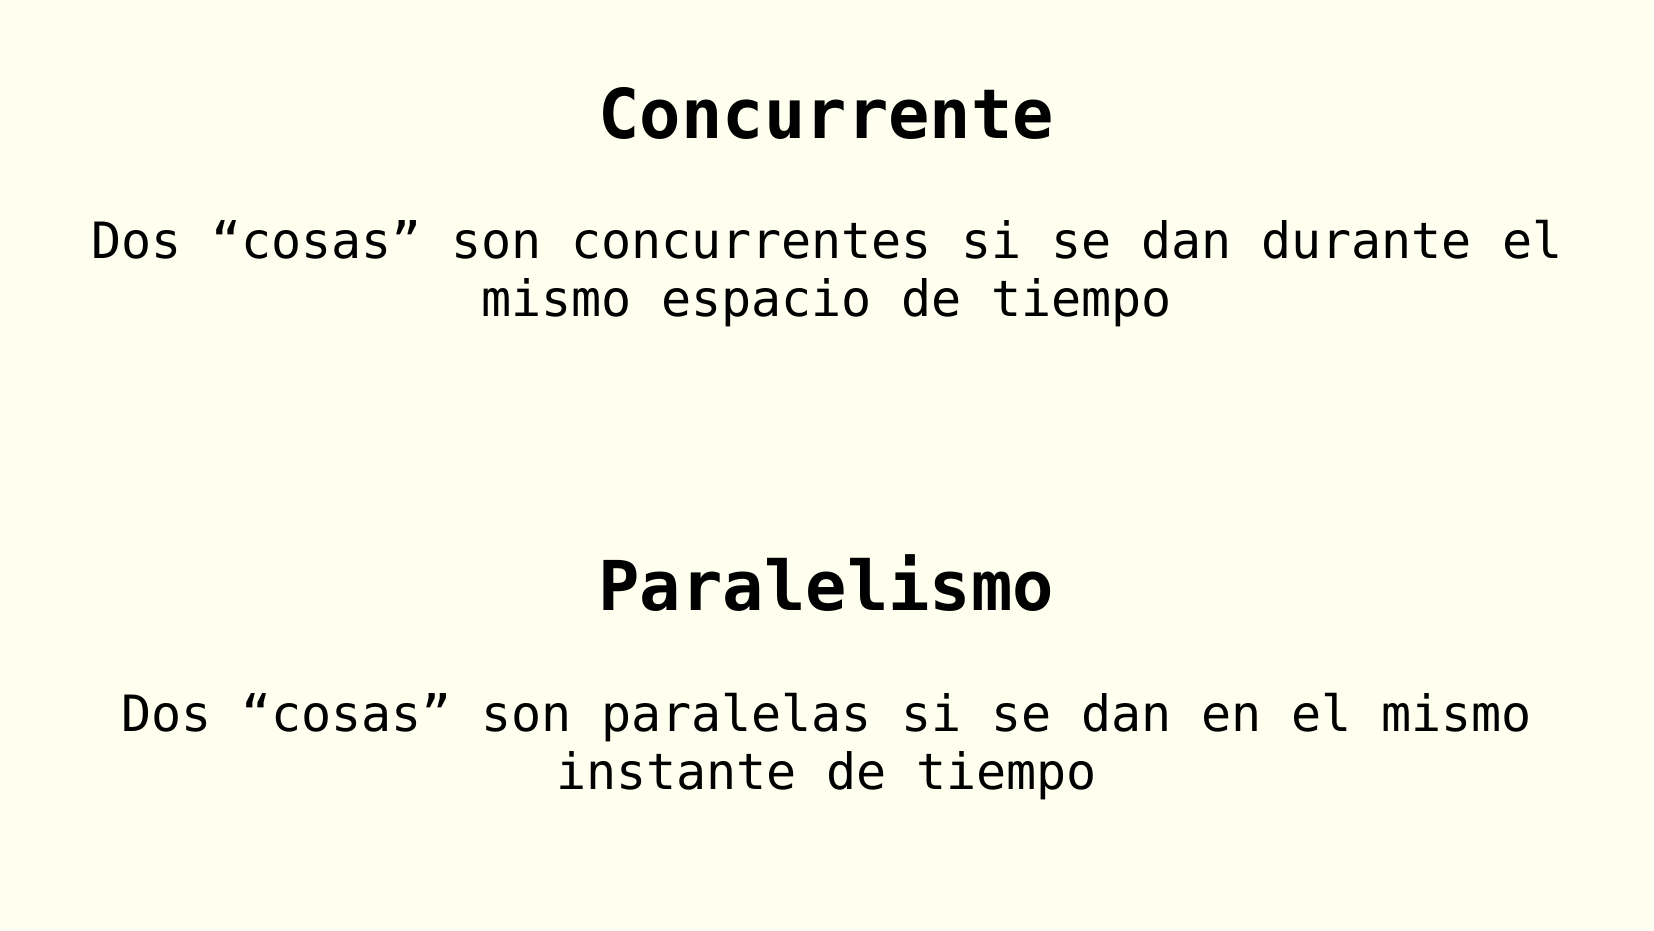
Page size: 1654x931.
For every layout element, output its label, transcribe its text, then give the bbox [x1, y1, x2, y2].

title Paralelismo [82, 509, 1571, 665]
text_box Dos “cosas” son paralelas si se dan en el mismo instante de tiempo [24, 684, 1629, 802]
title Concurrente [82, 37, 1571, 193]
text_box Dos “cosas” son concurrentes si se dan durante el mismo espacio de tiempo [24, 212, 1629, 329]
